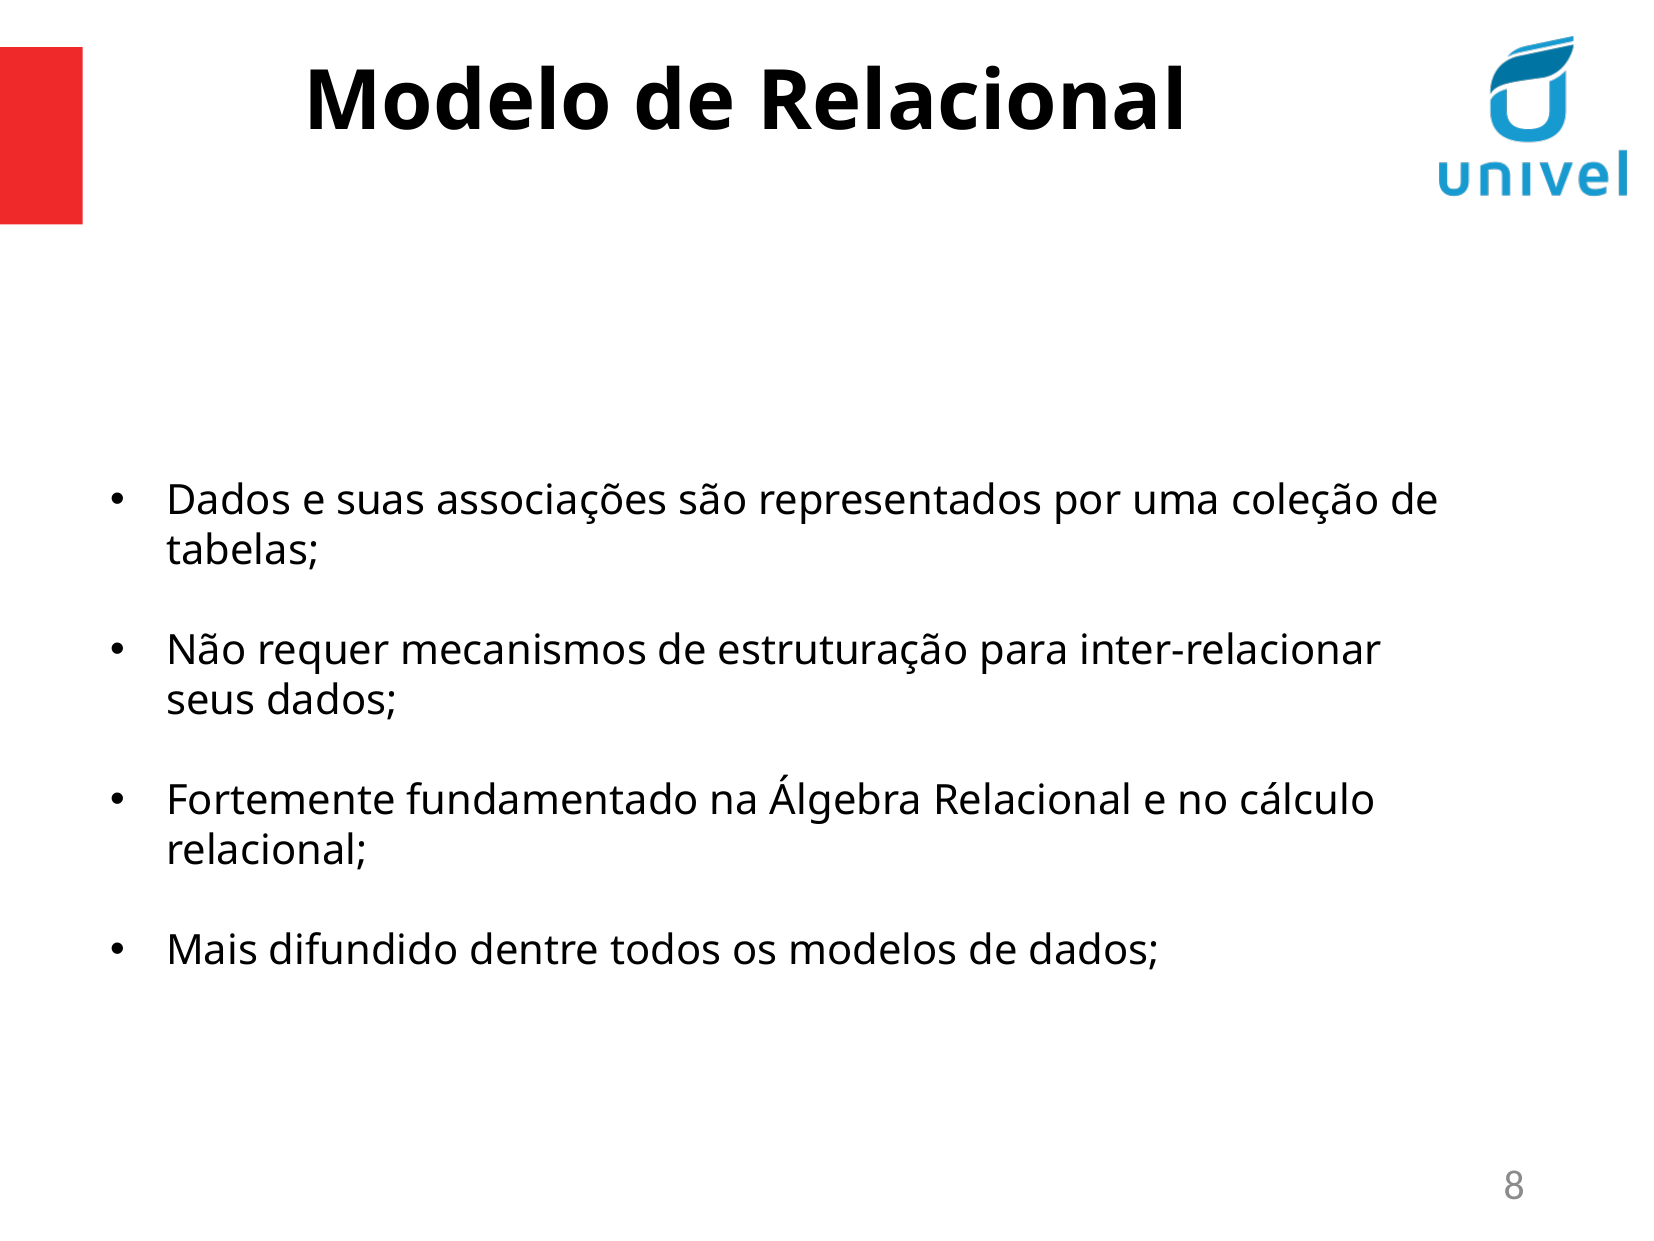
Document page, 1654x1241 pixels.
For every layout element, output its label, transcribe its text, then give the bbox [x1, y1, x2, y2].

text_box Dados e suas associações são representados por uma coleção de tabelas; Não requer mecanismos de estruturação para inter-relacionar seus dados; Fortemente fundamentado na Álgebra Relacional e no cálculo relacional; Mais difundido dentre todos os modelos de dados; [95, 465, 1469, 981]
title Modelo de Relacional [250, 16, 1242, 188]
slide_number <número> [1167, 1149, 1540, 1216]
picture [1432, 15, 1634, 217]
